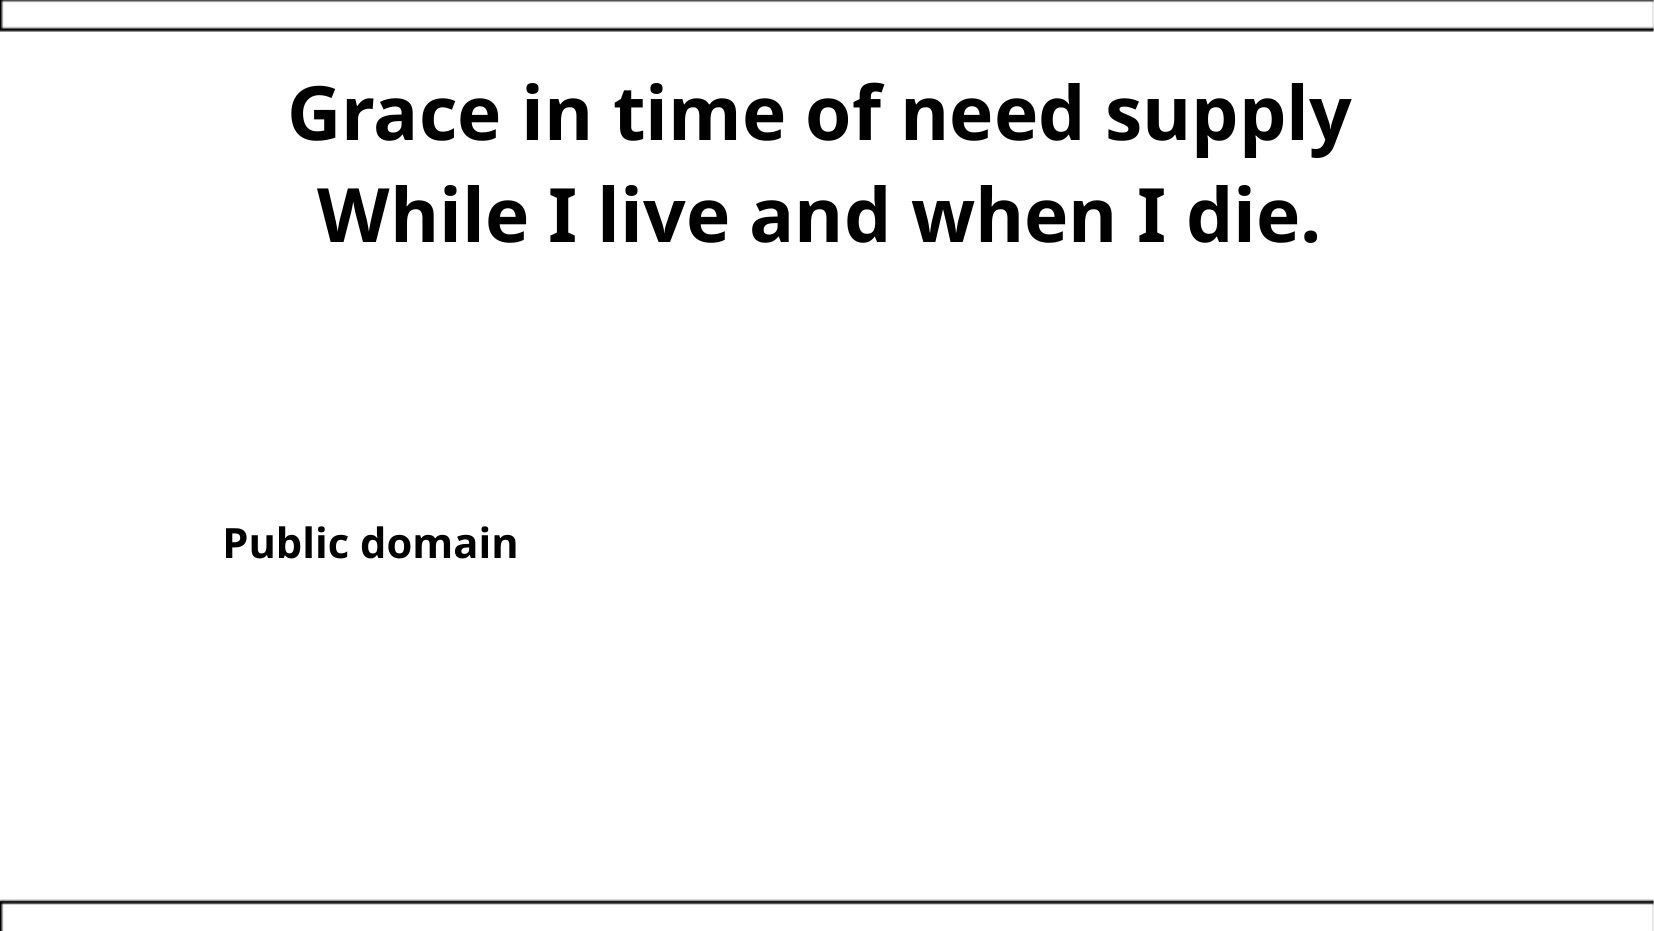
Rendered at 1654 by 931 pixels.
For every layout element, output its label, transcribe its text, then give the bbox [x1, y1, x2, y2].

picture [0, 0, 1654, 931]
text_box Grace in time of need supply While I live and when I die. Public domain [122, 52, 1518, 631]
